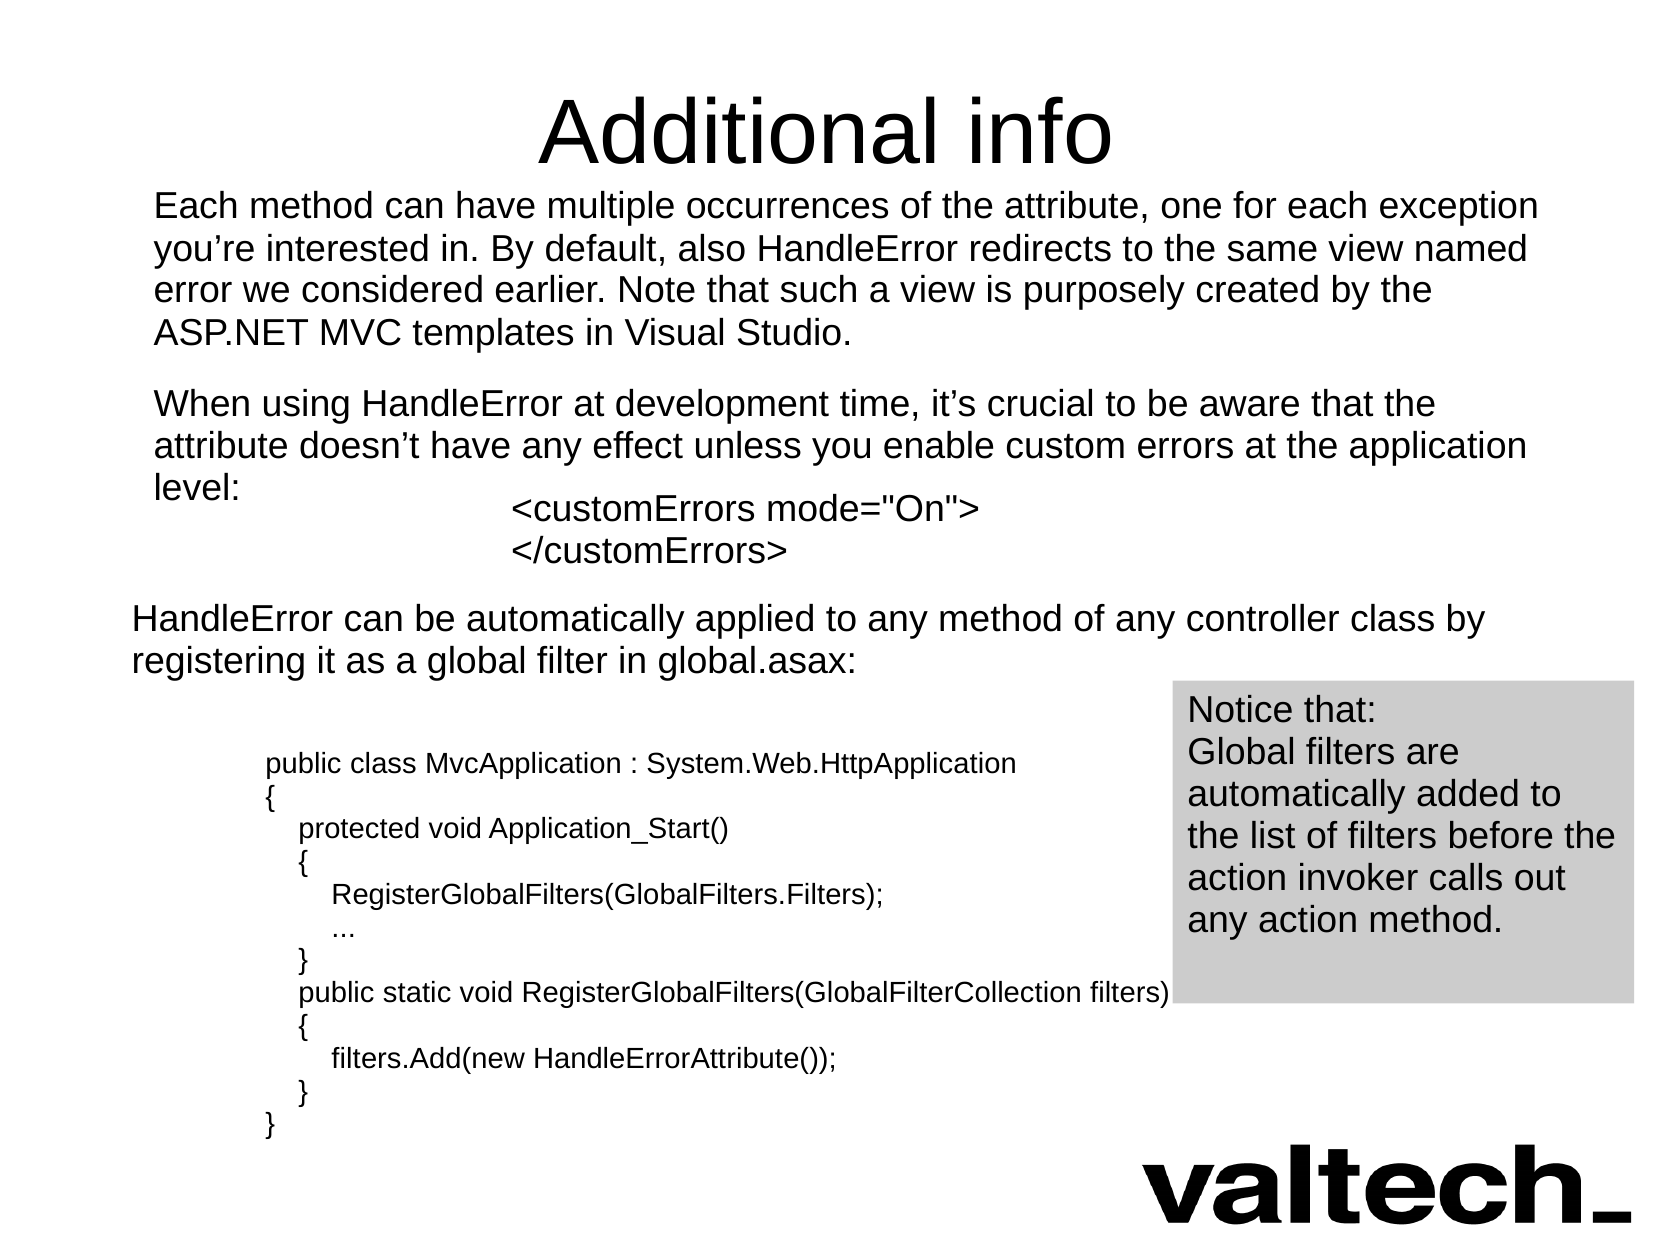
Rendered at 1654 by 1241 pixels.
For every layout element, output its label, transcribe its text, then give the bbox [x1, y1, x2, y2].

picture [1122, 1121, 1645, 1241]
text_box HandleError can be automatically applied to any method of any controller class by registering it as a global filter in global.asax: [116, 590, 1586, 690]
list Each method can have multiple occurrences of the attribute, one for each exception you’re interested in. By default, also HandleError redirects to the same view named error we considered earlier. Note that such a view is purposely created by the ASP.NET MVC templates in Visual Studio. When using HandleError at development time, it’s crucial to be aware that the attribute doesn’t have any effect unless you enable custom errors at the application level: [82, 185, 1571, 1004]
text_box public class MvcApplication : System.Web.HttpApplication { protected void Application_Start() { RegisterGlobalFilters(GlobalFilters.Filters); ... } public static void RegisterGlobalFilters(GlobalFilterCollection filters) { filters.Add(new HandleErrorAttribute()); } } [250, 739, 1280, 1177]
title Additional info [82, 7, 1571, 185]
text_box Notice that: Global filters are automatically added to the list of filters before the action invoker calls out any action method. [1172, 680, 1635, 1004]
text_box <customErrors mode="On"> </customErrors> [496, 479, 996, 579]
